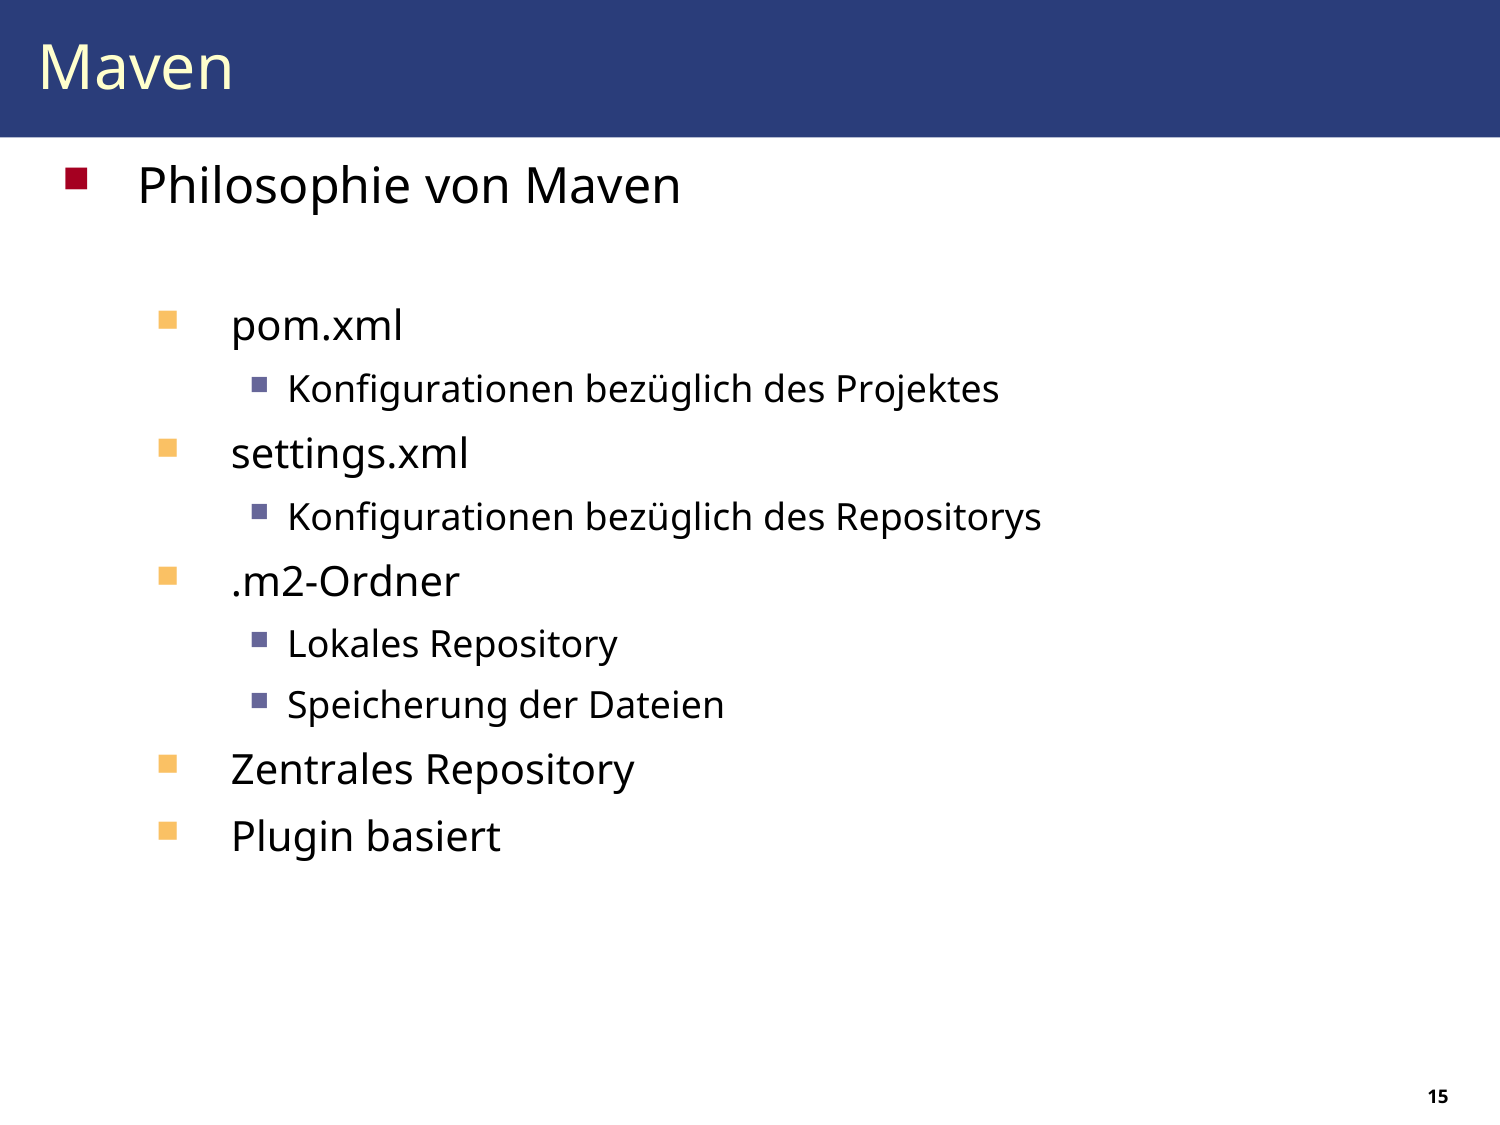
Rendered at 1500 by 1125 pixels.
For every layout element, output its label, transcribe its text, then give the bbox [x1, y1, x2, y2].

title Maven [37, 22, 1476, 109]
list Philosophie von Maven pom.xml Konfigurationen bezüglich des Projektes settings.xml Konfigurationen bezüglich des Repositorys .m2-Ordner Lokales Repository Speicherung der Dateien Zentrales Repository Plugin basiert [62, 149, 1450, 1073]
